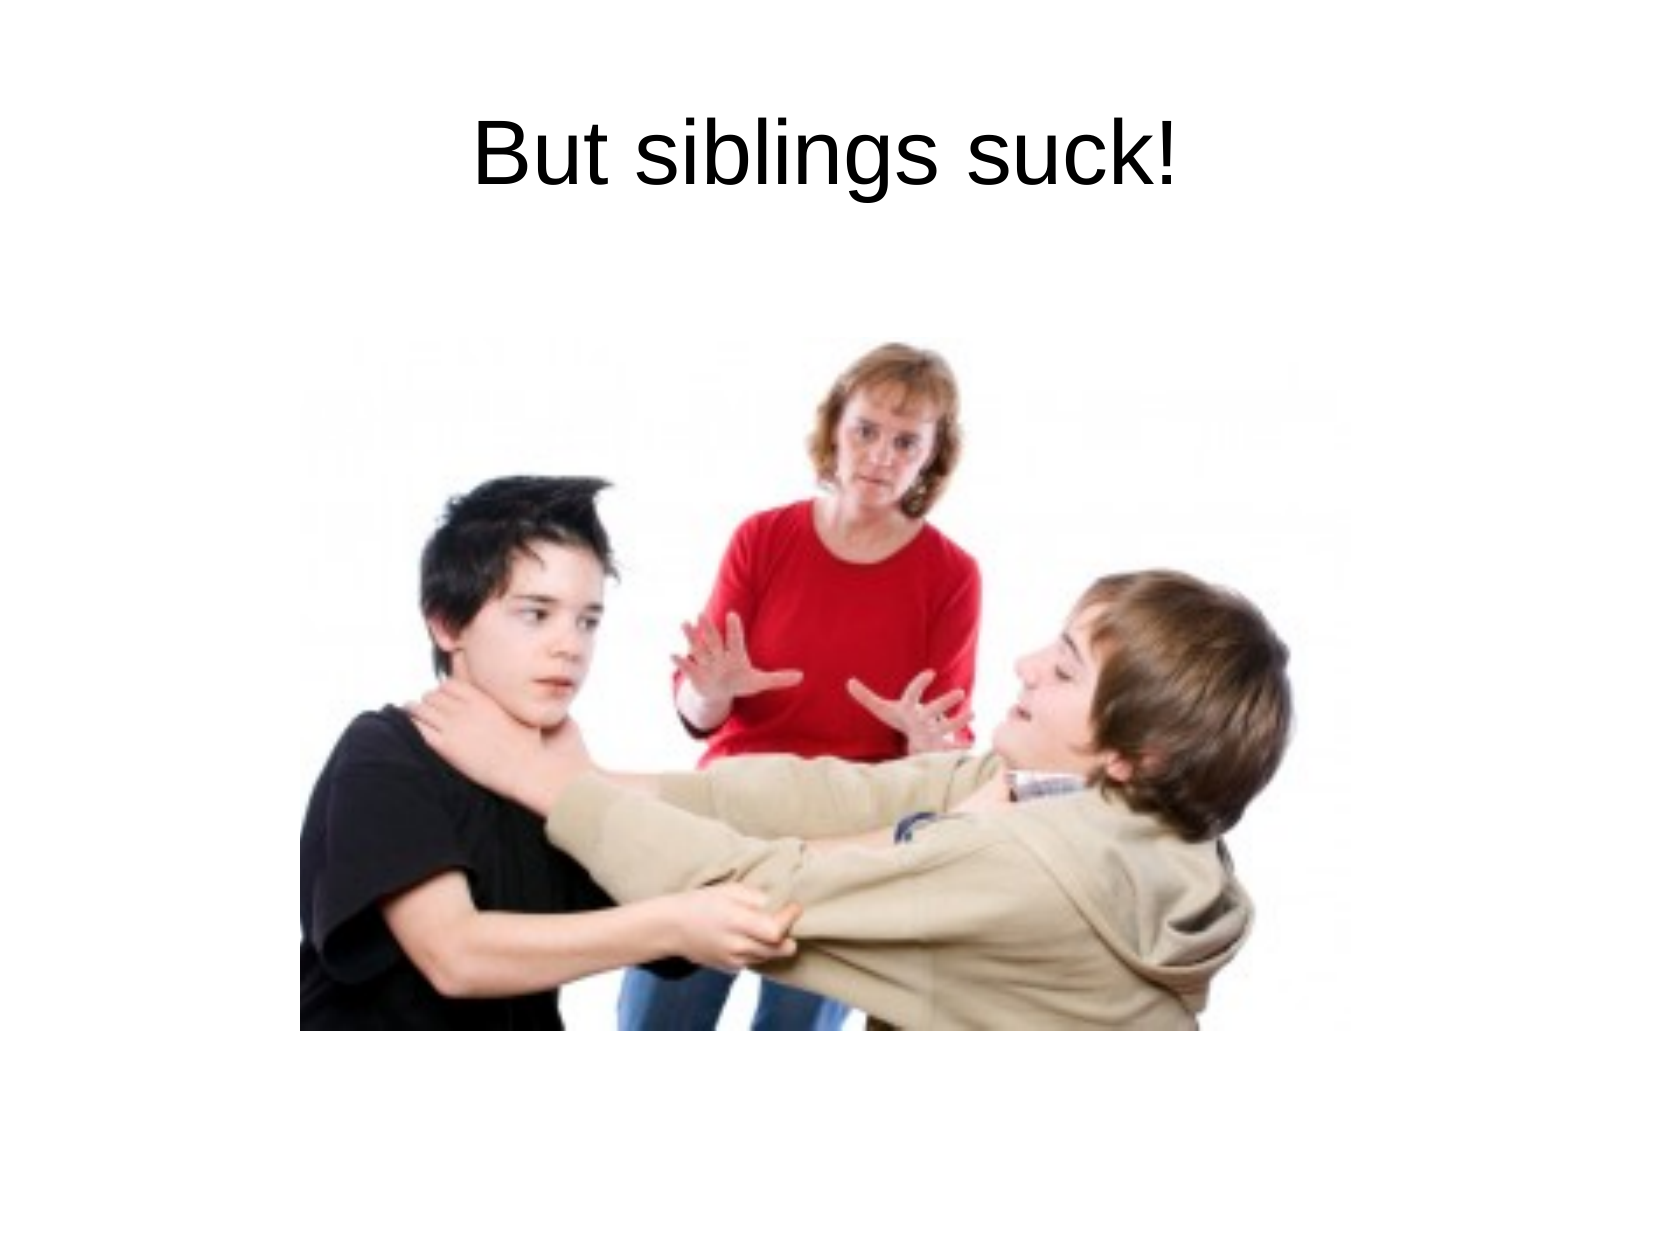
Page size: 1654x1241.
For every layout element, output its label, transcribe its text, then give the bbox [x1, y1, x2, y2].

title But siblings suck! [82, 49, 1571, 257]
picture [300, 337, 1351, 1031]
